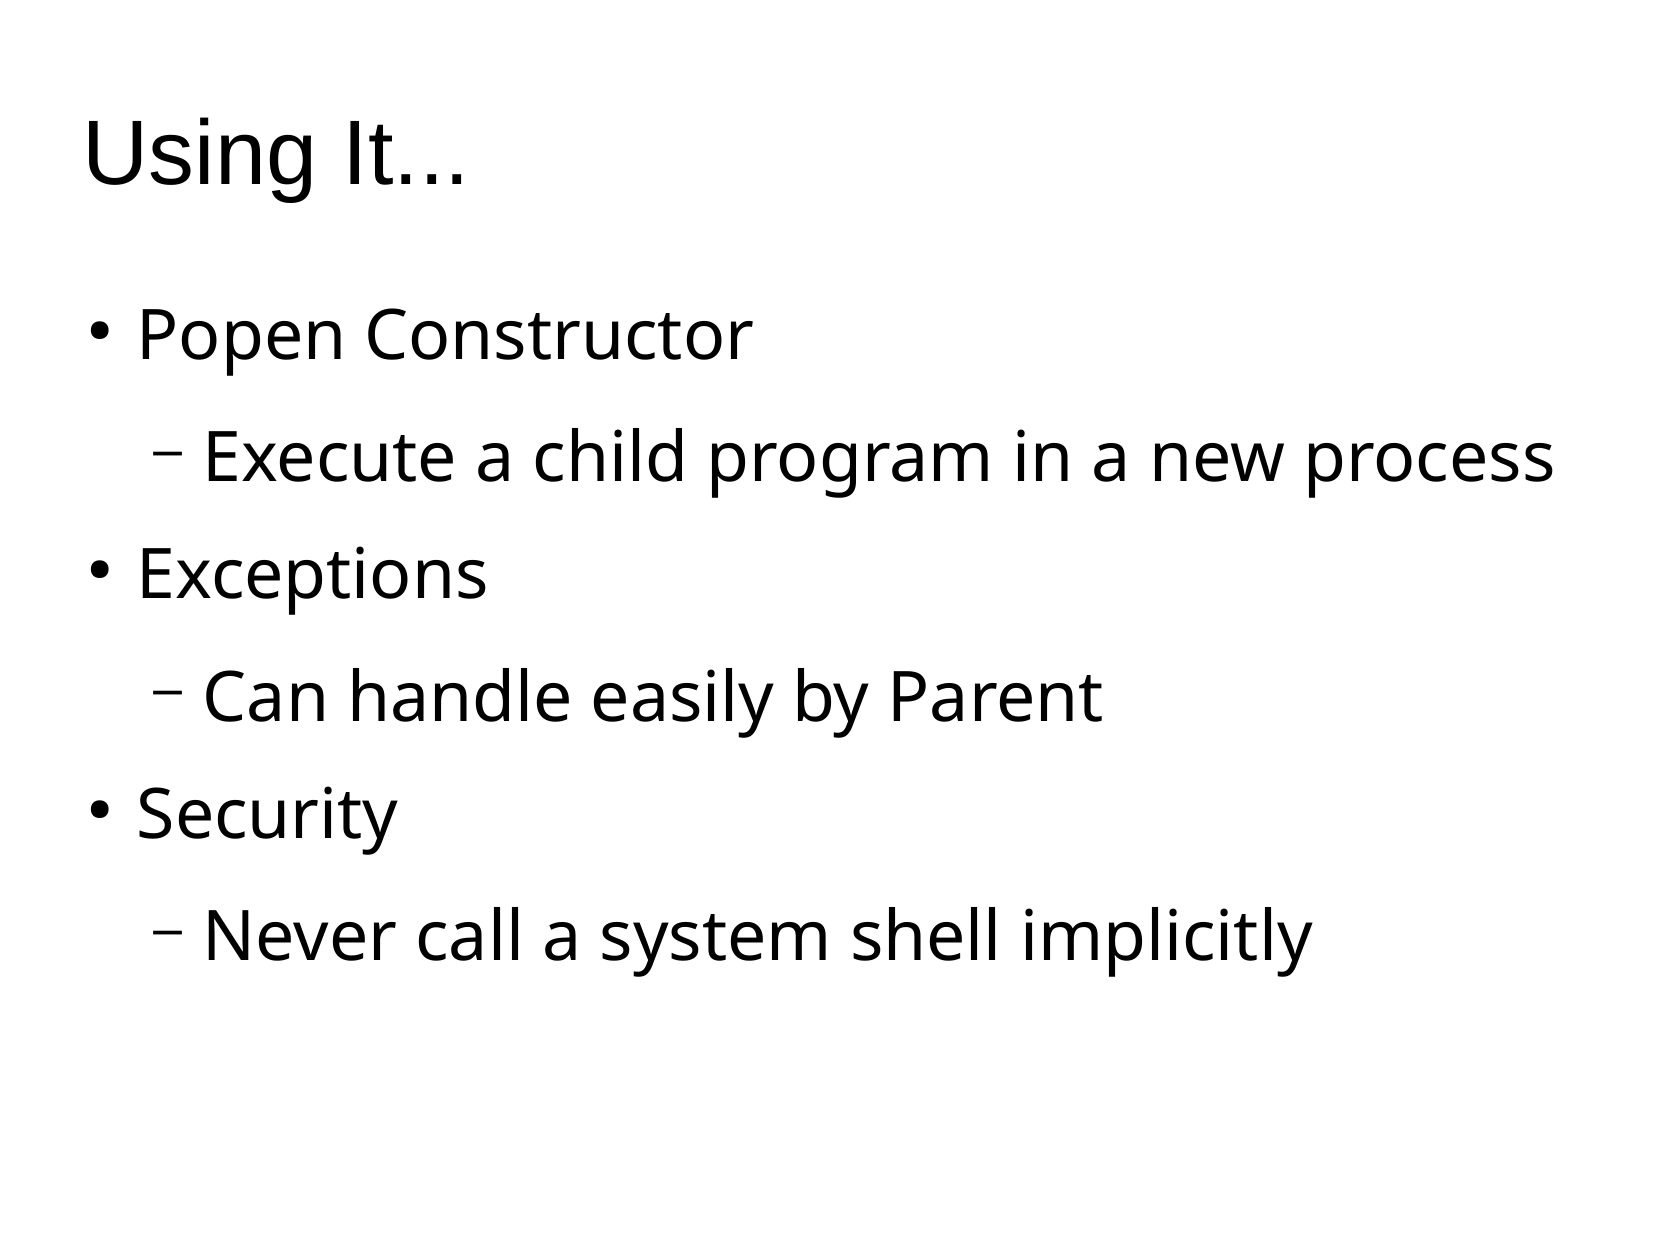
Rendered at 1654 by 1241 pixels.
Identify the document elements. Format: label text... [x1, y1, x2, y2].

list Popen Constructor Execute a child program in a new process Exceptions Can handle easily by Parent Security Never call a system shell implicitly [70, 284, 1560, 1004]
title Using It... [82, 49, 1571, 257]
